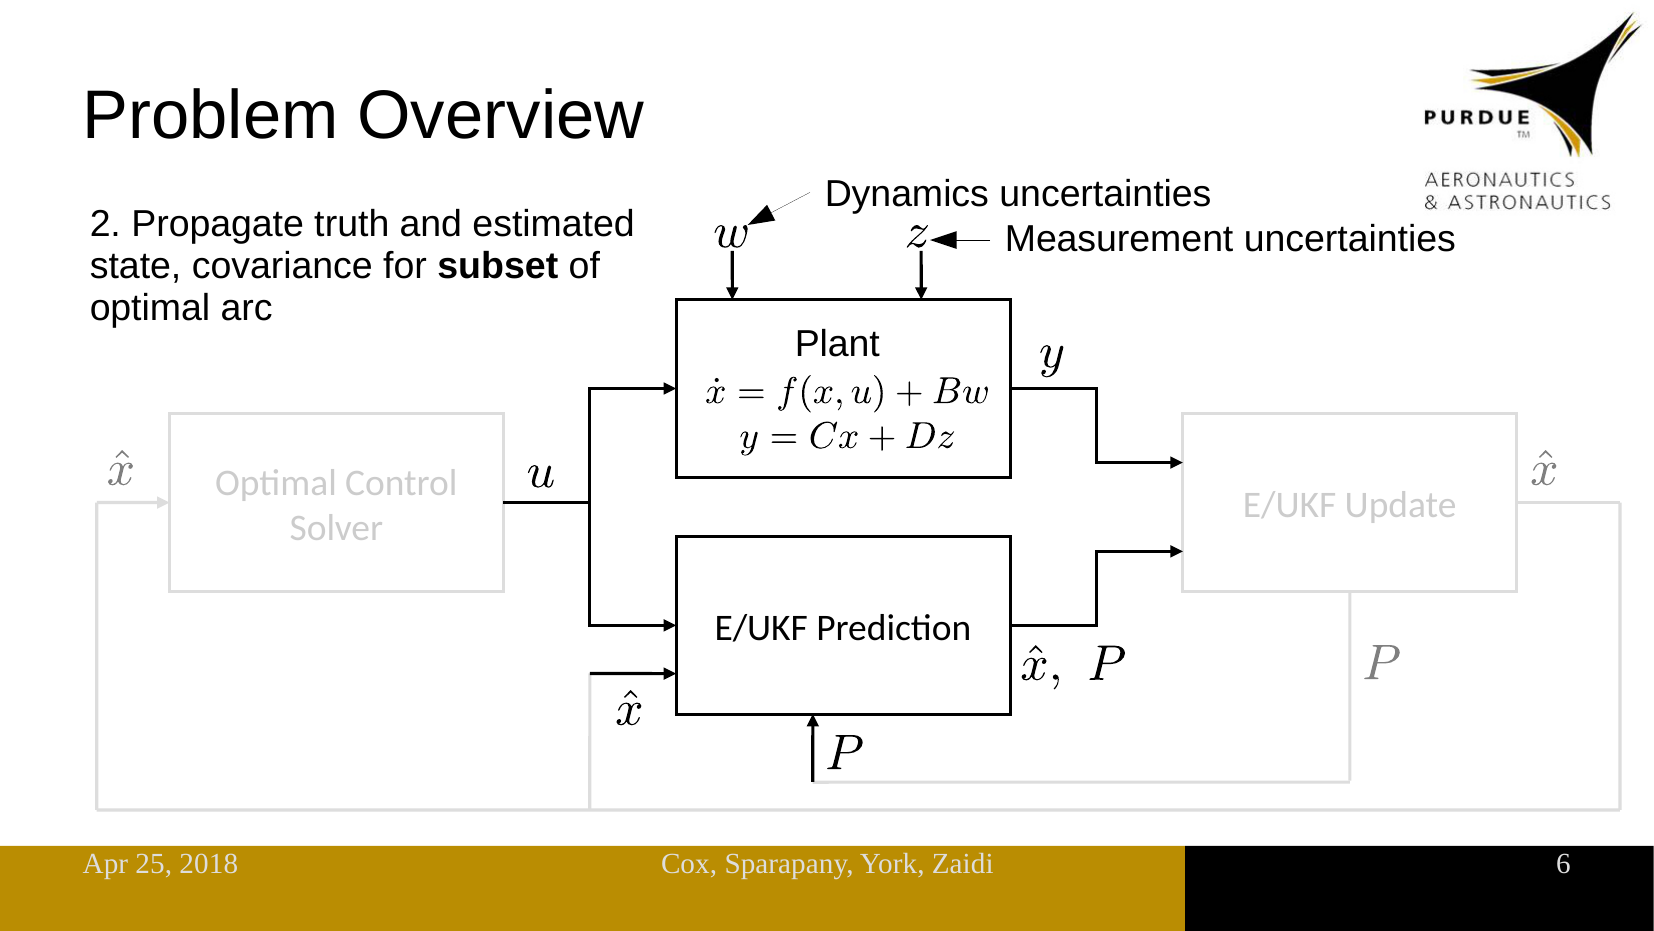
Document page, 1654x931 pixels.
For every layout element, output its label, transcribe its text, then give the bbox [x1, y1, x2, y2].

text_box [705, 375, 990, 456]
title Problem Overview [82, 37, 1571, 193]
text_box Plant [780, 315, 901, 372]
text_box E/UKF Prediction [676, 536, 1011, 715]
text_box [825, 735, 864, 770]
text_box E/UKF Update [1182, 413, 1517, 592]
text_box [106, 450, 136, 486]
text_box [1530, 450, 1559, 486]
text_box Measurement uncertainties [990, 210, 1501, 309]
text_box [615, 690, 644, 726]
text_box 2. Propagate truth and estimated state, covariance for subset of optimal arc [75, 195, 691, 336]
text_box [1020, 645, 1127, 690]
text_box Dynamics uncertainties [810, 165, 1261, 264]
picture [1415, 0, 1654, 218]
text_box [526, 465, 556, 488]
text_box [1038, 345, 1066, 378]
text_box [1362, 645, 1401, 680]
text_box Optimal Control Solver [169, 413, 504, 592]
text_box [713, 225, 751, 248]
